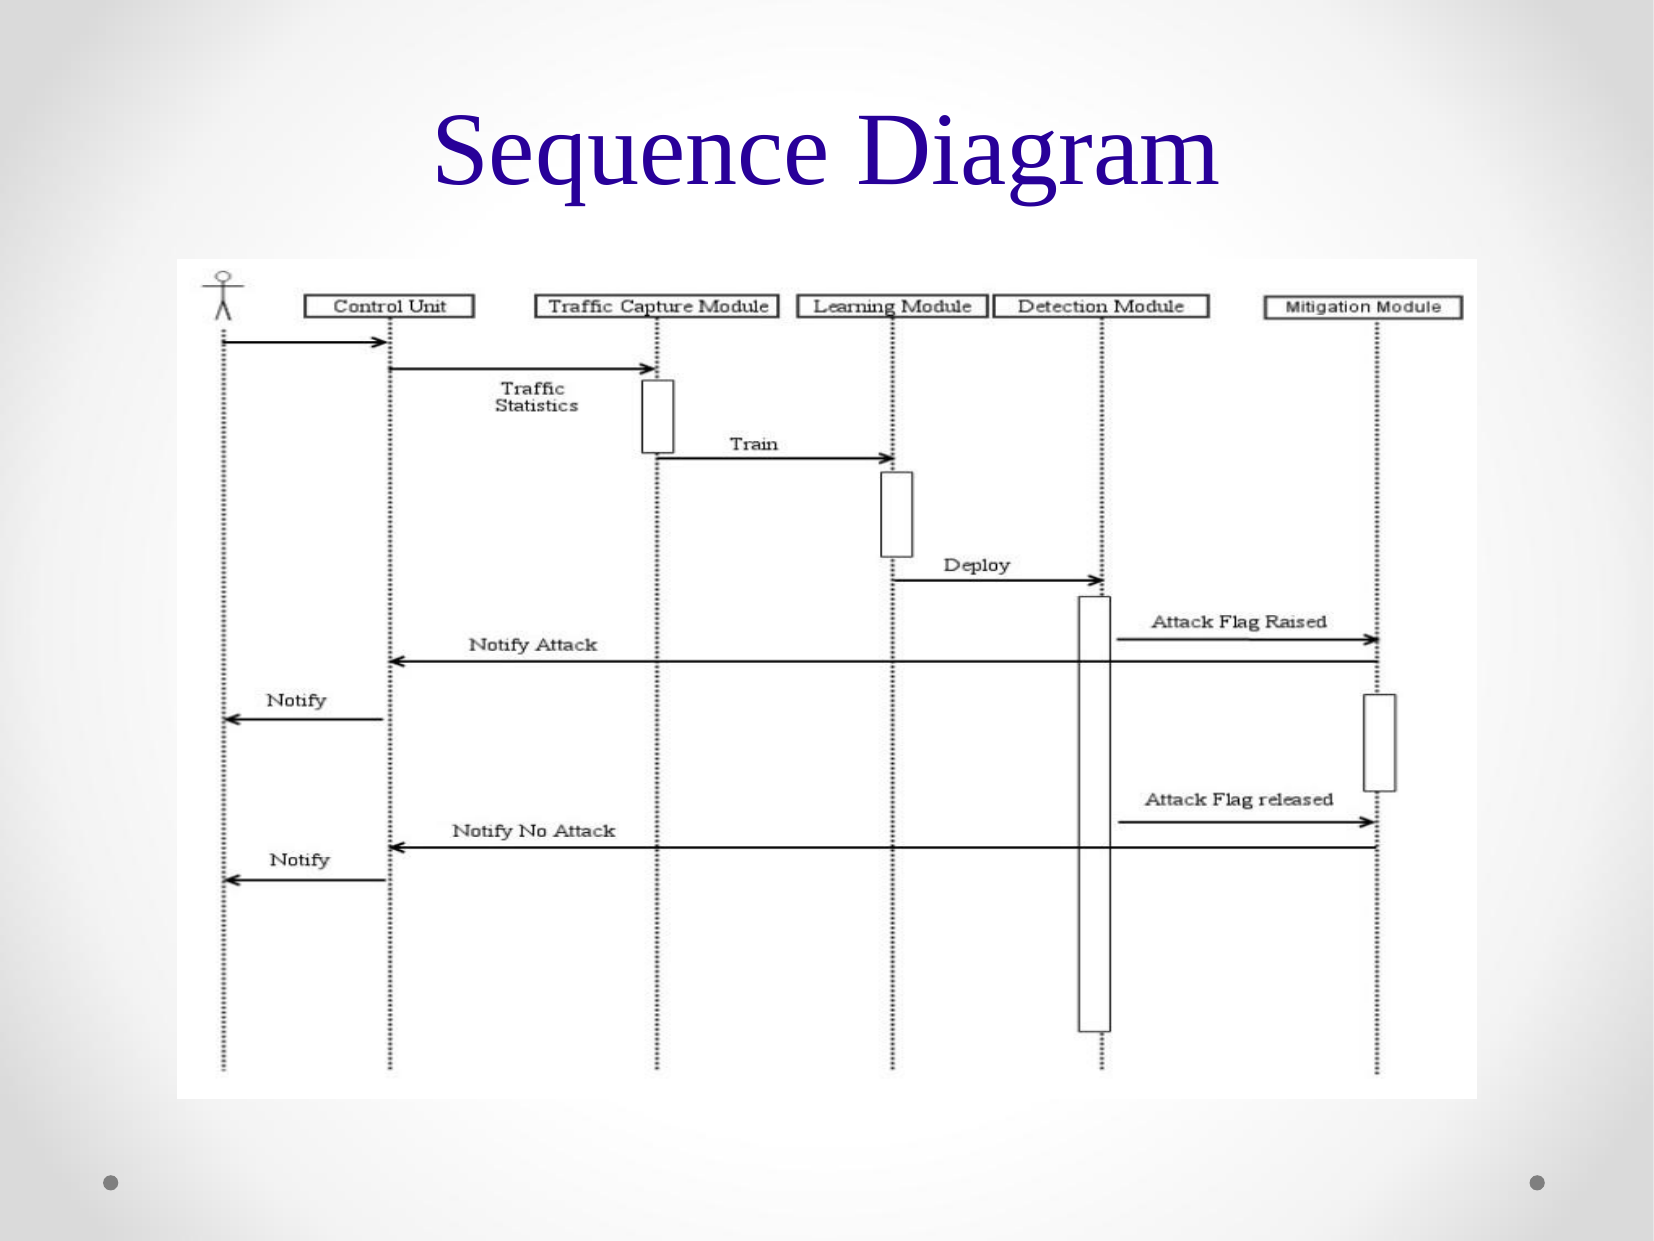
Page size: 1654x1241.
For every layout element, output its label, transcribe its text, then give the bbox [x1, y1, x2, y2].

title Sequence Diagram [82, 47, 1571, 213]
picture [0, 0, 1654, 1241]
